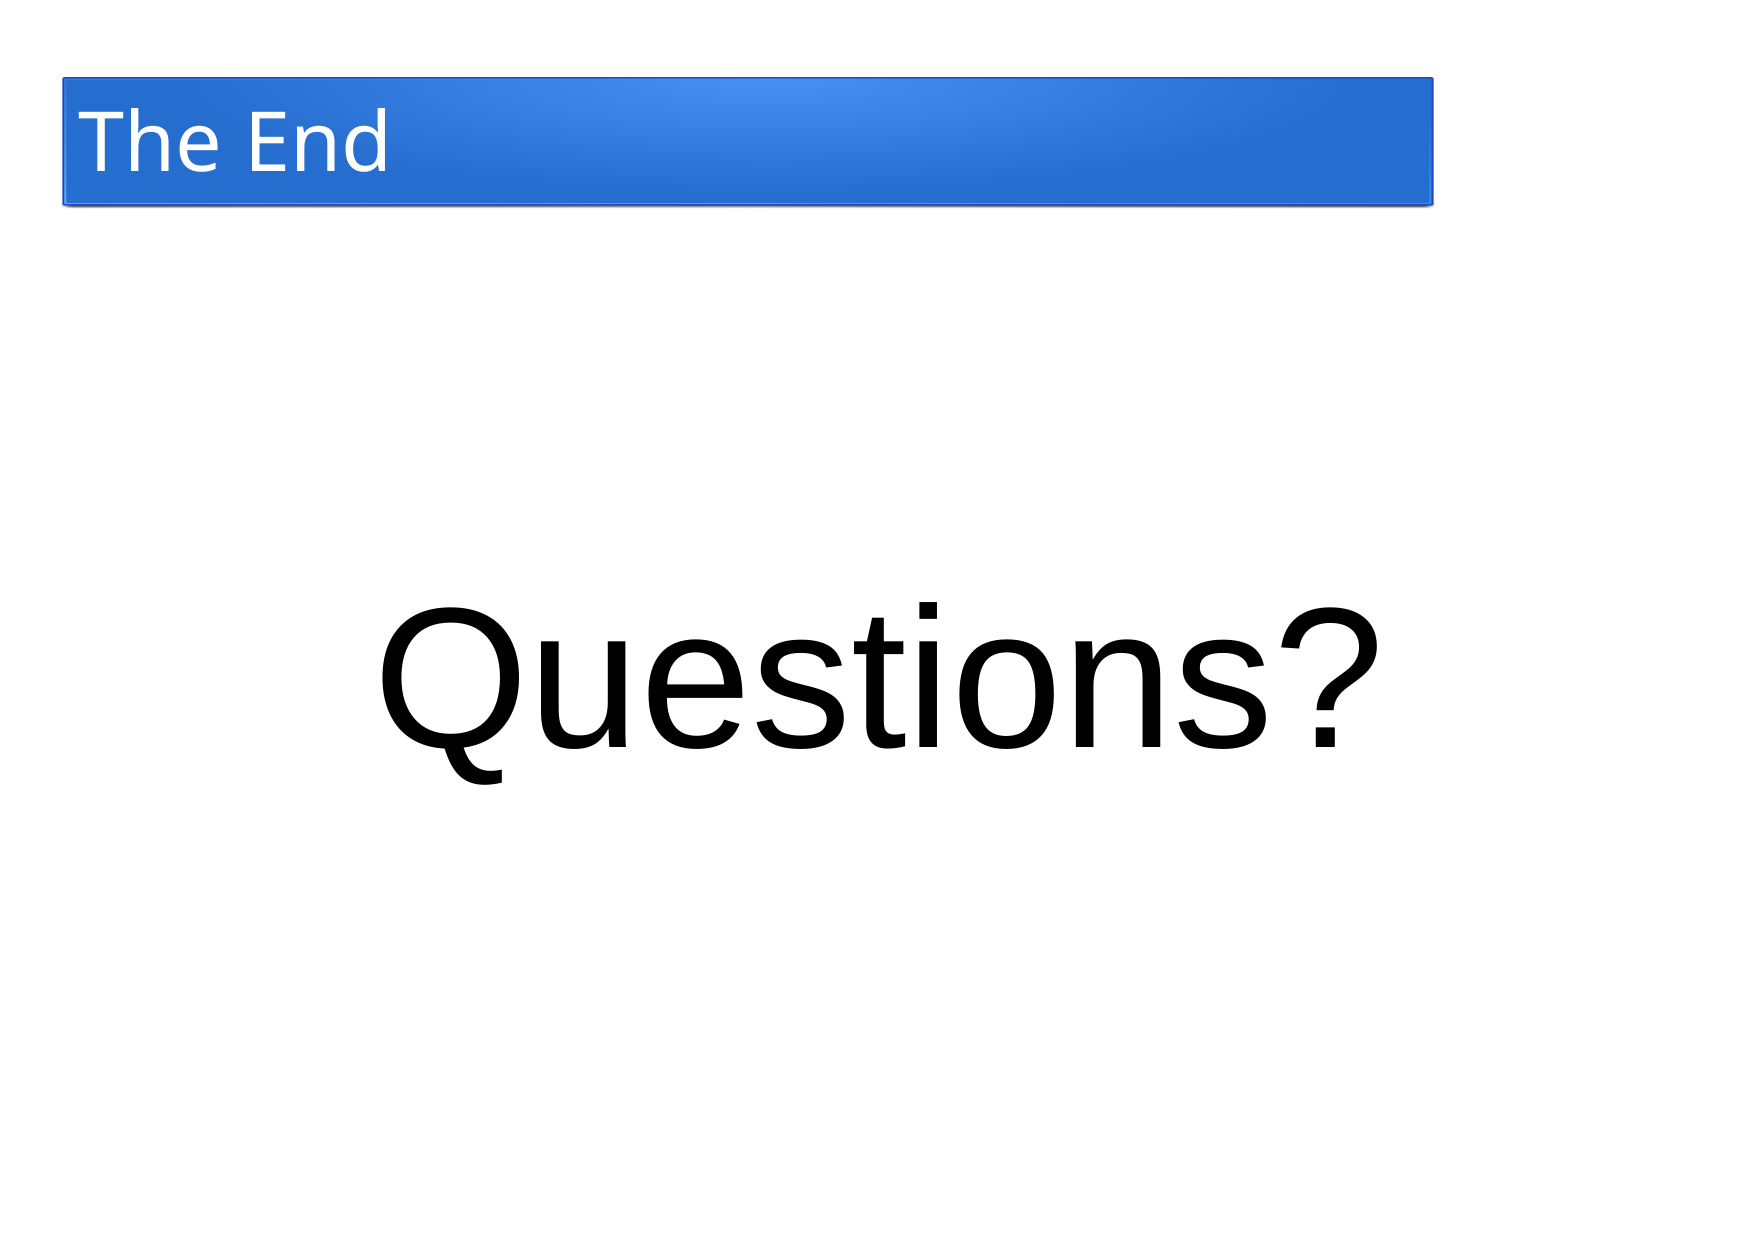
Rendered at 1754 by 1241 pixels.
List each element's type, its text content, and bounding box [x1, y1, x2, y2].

picture [58, 77, 1439, 209]
title The End [78, 80, 1429, 198]
text_box Questions? [58, 247, 1701, 1110]
